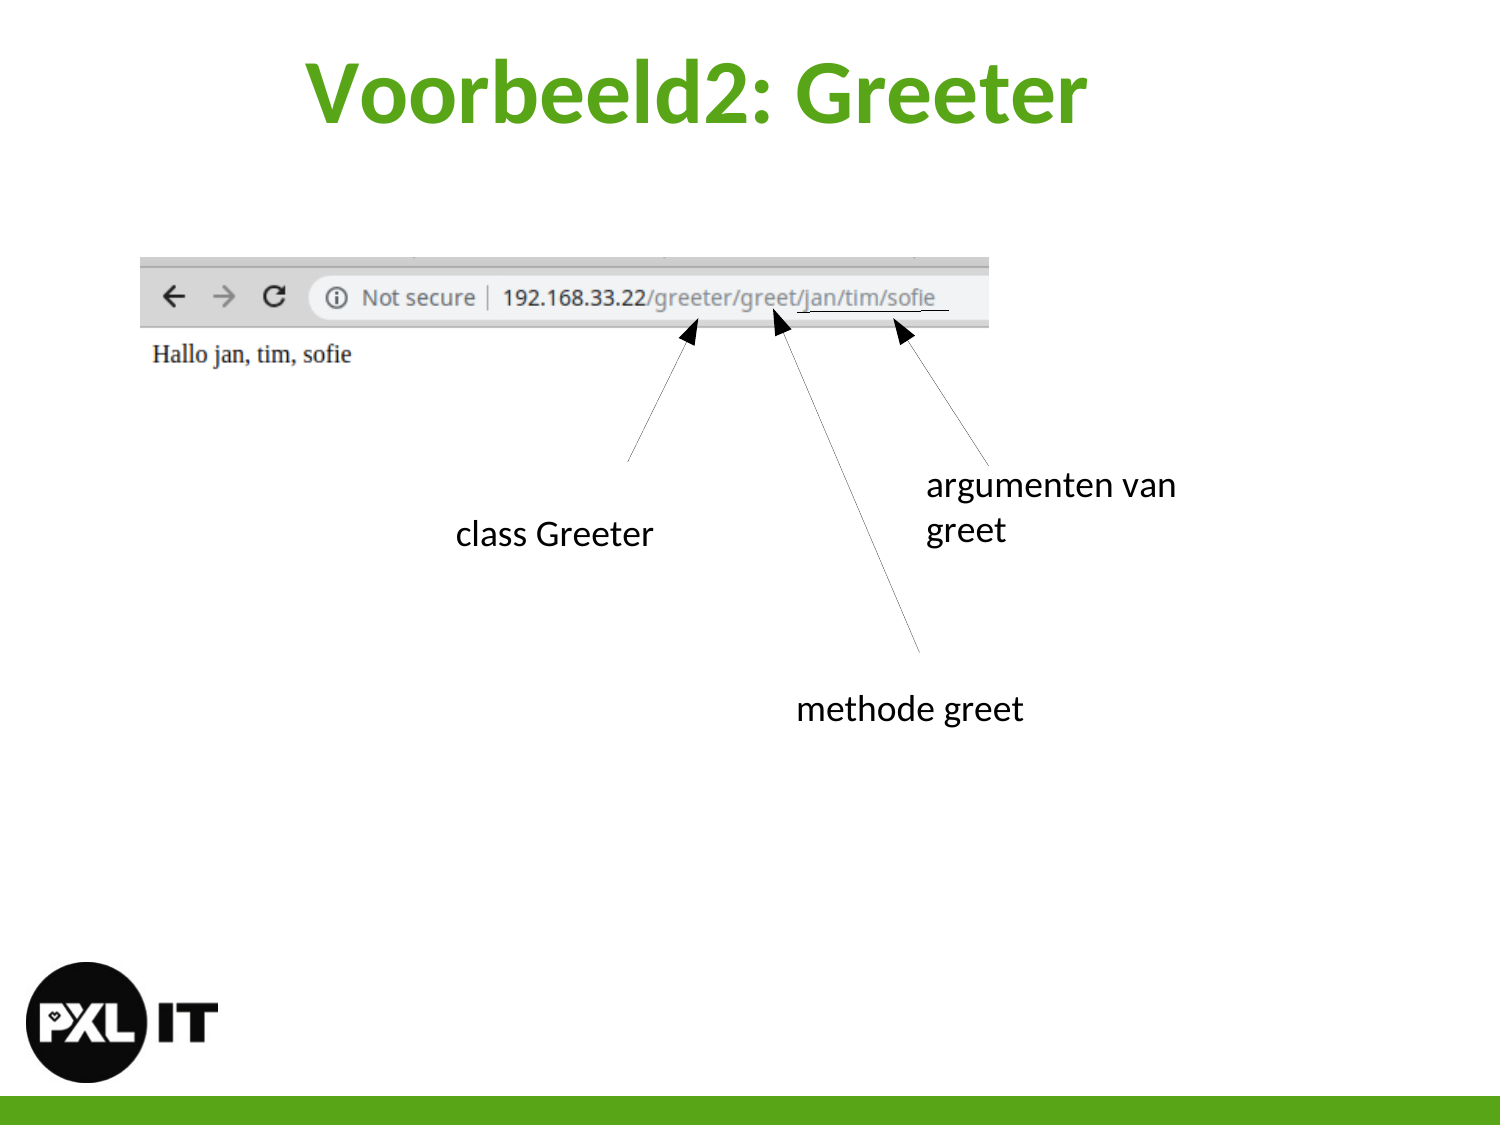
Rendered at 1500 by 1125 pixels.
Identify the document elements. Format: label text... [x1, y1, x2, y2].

text_box Voorbeeld2: Greeter [0, 24, 1441, 151]
picture [140, 257, 989, 415]
text_box methode greet [781, 676, 1097, 737]
text_box argumenten van greet [911, 452, 1227, 558]
text_box class Greeter [441, 501, 837, 562]
picture [26, 962, 218, 1083]
